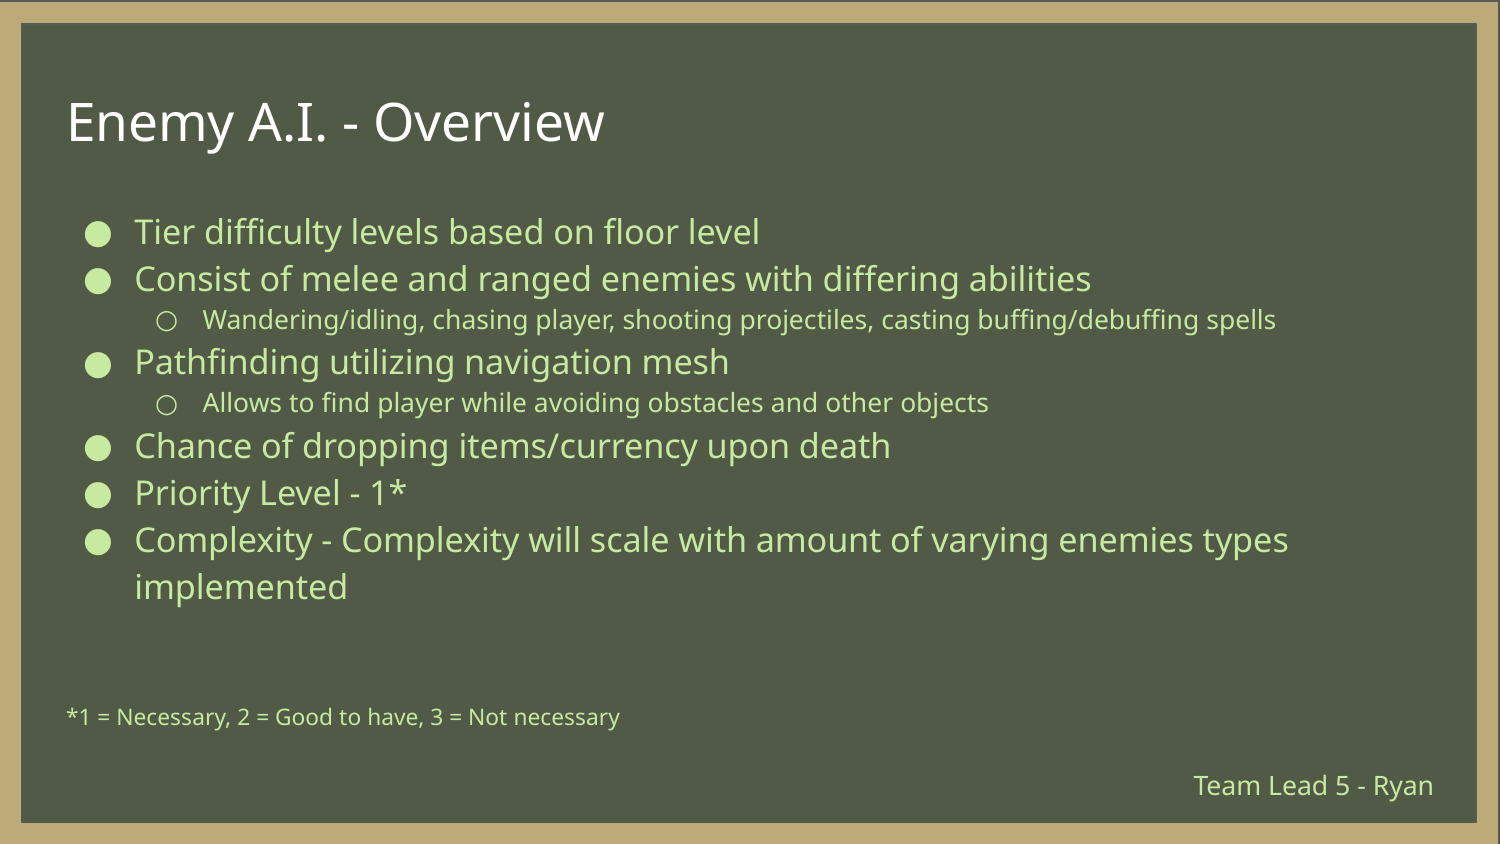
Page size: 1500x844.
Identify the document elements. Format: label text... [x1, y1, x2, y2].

title Enemy A.I. - Overview [51, 72, 1449, 167]
list Tier difficulty levels based on floor level Consist of melee and ranged enemies with differing abilities Wandering/idling, chasing player, shooting projectiles, casting buffing/debuffing spells Pathfinding utilizing navigation mesh Allows to find player while avoiding obstacles and other objects Chance of dropping items/currency upon death Priority Level - 1* Complexity - Complexity will scale with amount of varying enemies types implemented *1 = Necessary, 2 = Good to have, 3 = Not necessary [51, 189, 1449, 750]
list Team Lead 5 - Ryan [1069, 749, 1449, 817]
